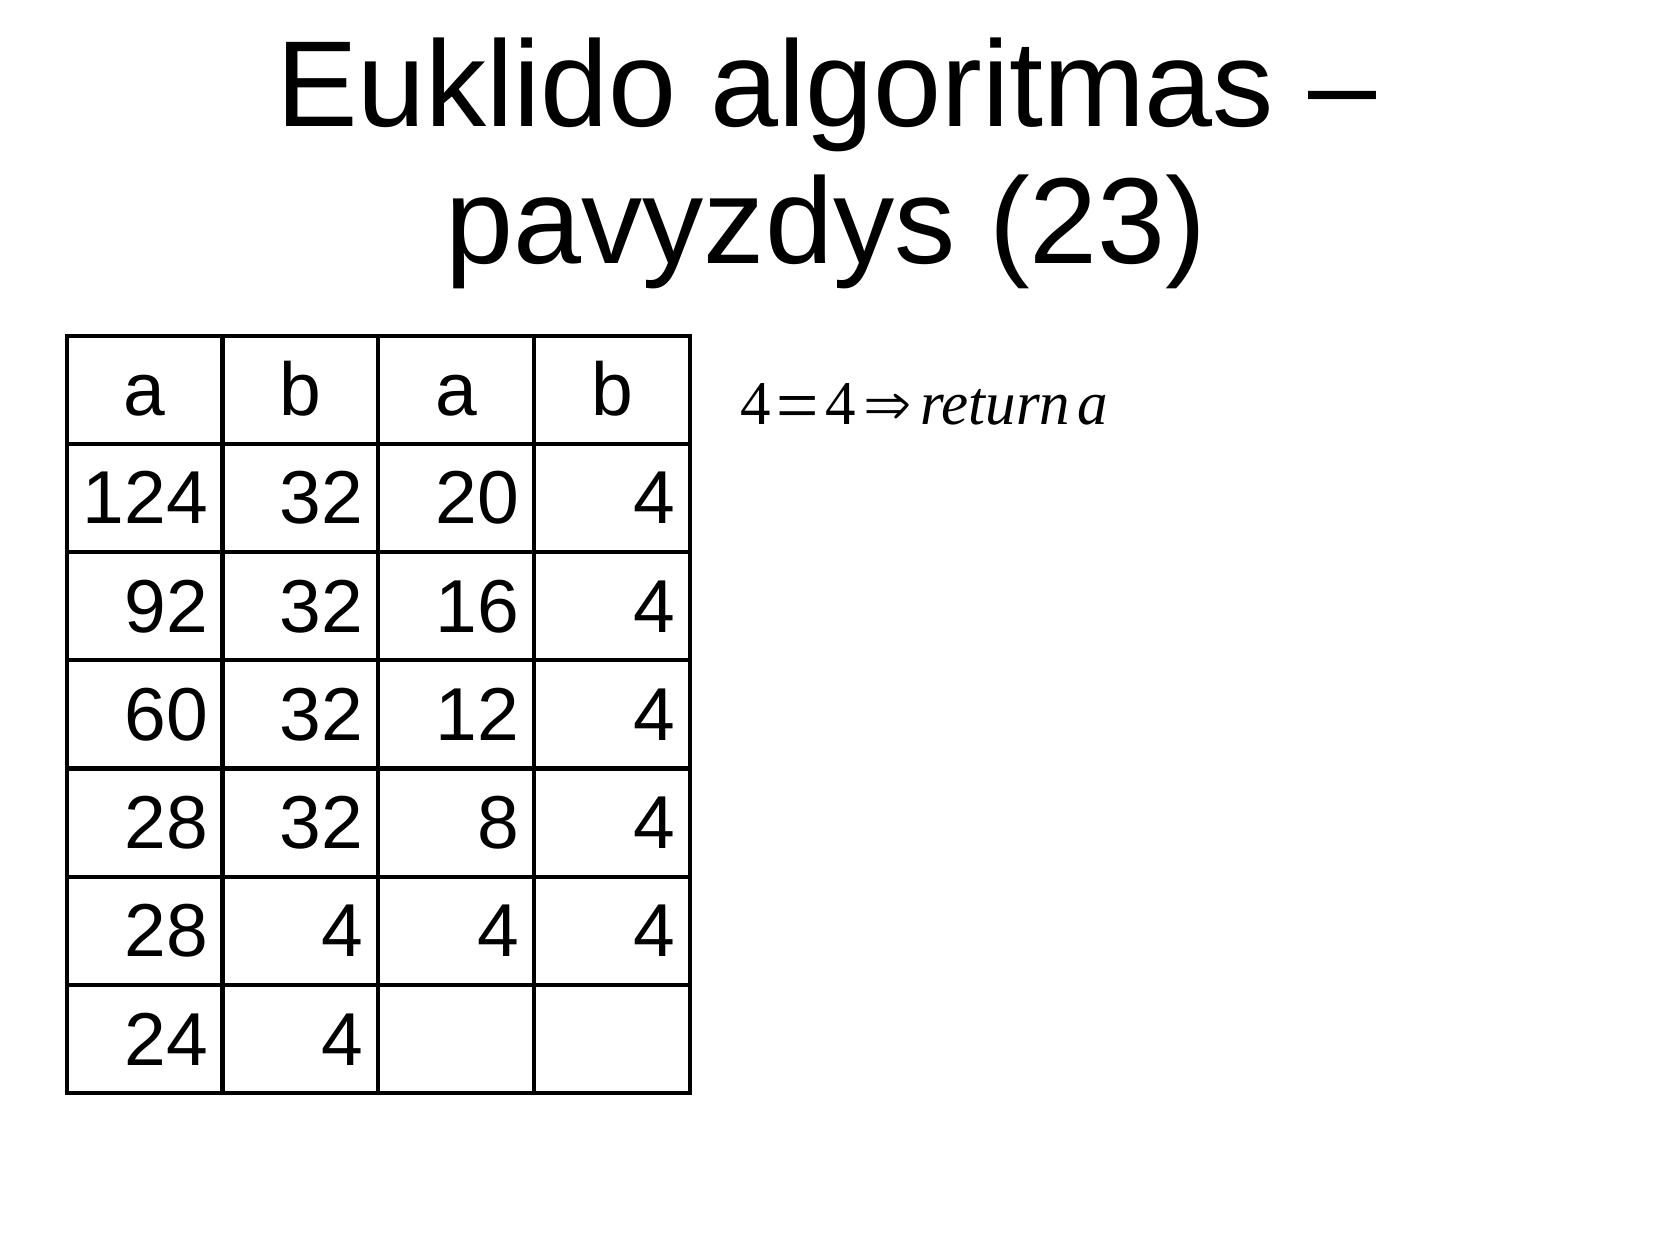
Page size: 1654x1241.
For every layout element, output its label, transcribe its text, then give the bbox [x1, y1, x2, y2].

chart [732, 368, 1116, 438]
table_cell [380, 987, 532, 1091]
table_cell 4 [380, 879, 532, 983]
table_cell 124 [69, 446, 220, 550]
table_cell 4 [225, 879, 376, 983]
table_cell 92 [69, 554, 220, 658]
table_cell 4 [536, 879, 688, 983]
table_cell 12 [380, 662, 532, 766]
table_cell 16 [380, 554, 532, 658]
table_cell [536, 987, 688, 1091]
table_cell 60 [69, 662, 220, 766]
table_header b [536, 338, 688, 442]
table_cell 8 [380, 771, 532, 875]
table_cell 32 [225, 662, 376, 766]
table_cell 32 [225, 771, 376, 875]
table_header a [69, 338, 220, 442]
title Euklido algoritmas – pavyzdys (23) [82, 16, 1571, 290]
table_cell 4 [536, 771, 688, 875]
table_cell 28 [69, 771, 220, 875]
table_cell 32 [225, 554, 376, 658]
table_header a [380, 338, 532, 442]
table_cell 4 [225, 987, 376, 1091]
table_cell 32 [225, 446, 376, 550]
table_cell 4 [536, 446, 688, 550]
table_cell 4 [536, 662, 688, 766]
table_cell 24 [69, 987, 220, 1091]
table_header b [225, 338, 376, 442]
table_cell 20 [380, 446, 532, 550]
table_cell 4 [536, 554, 688, 658]
table_cell 28 [69, 879, 220, 983]
